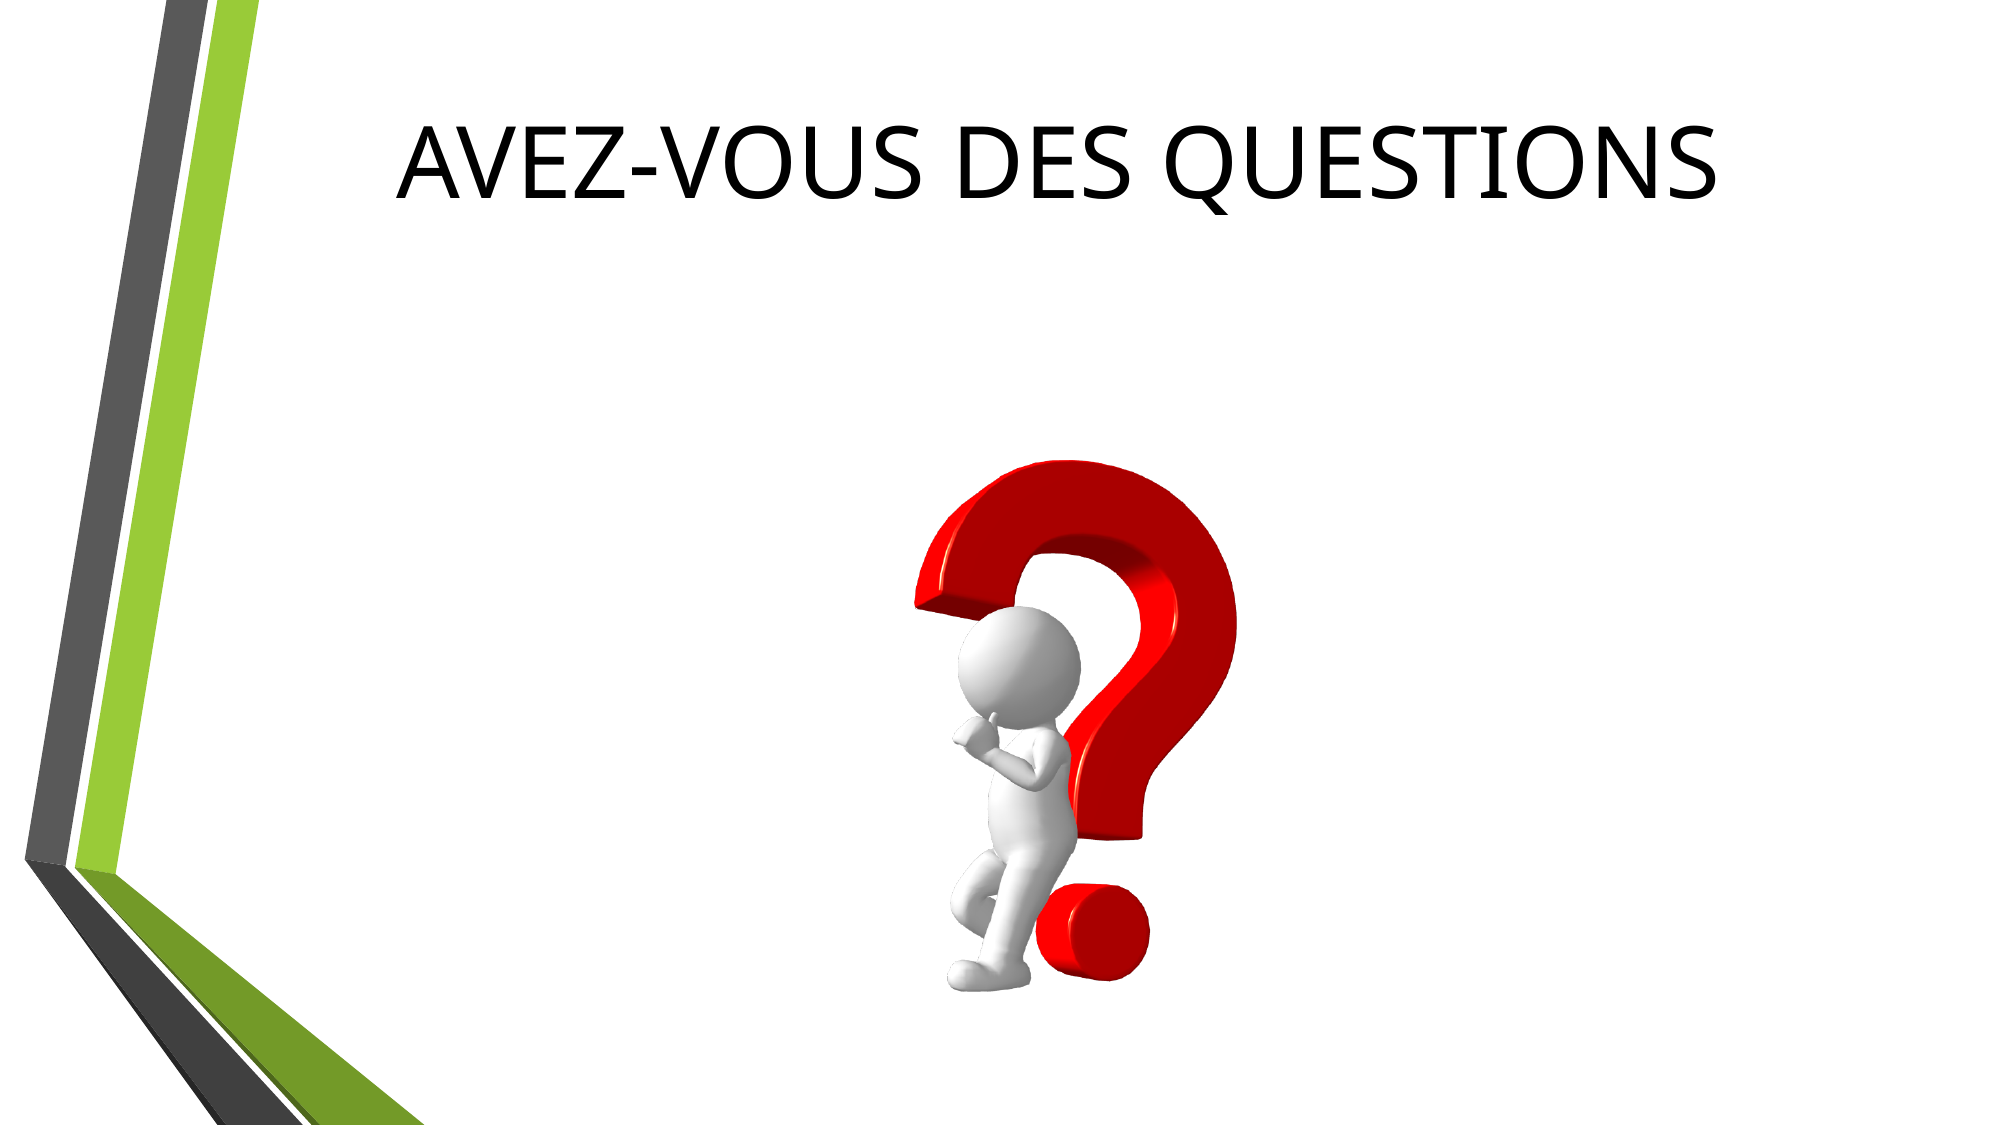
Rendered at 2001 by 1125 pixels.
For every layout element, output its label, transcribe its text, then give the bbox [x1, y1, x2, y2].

title AVEZ-VOUS DES QUESTIONS [237, 91, 1881, 379]
picture [784, 450, 1334, 1000]
